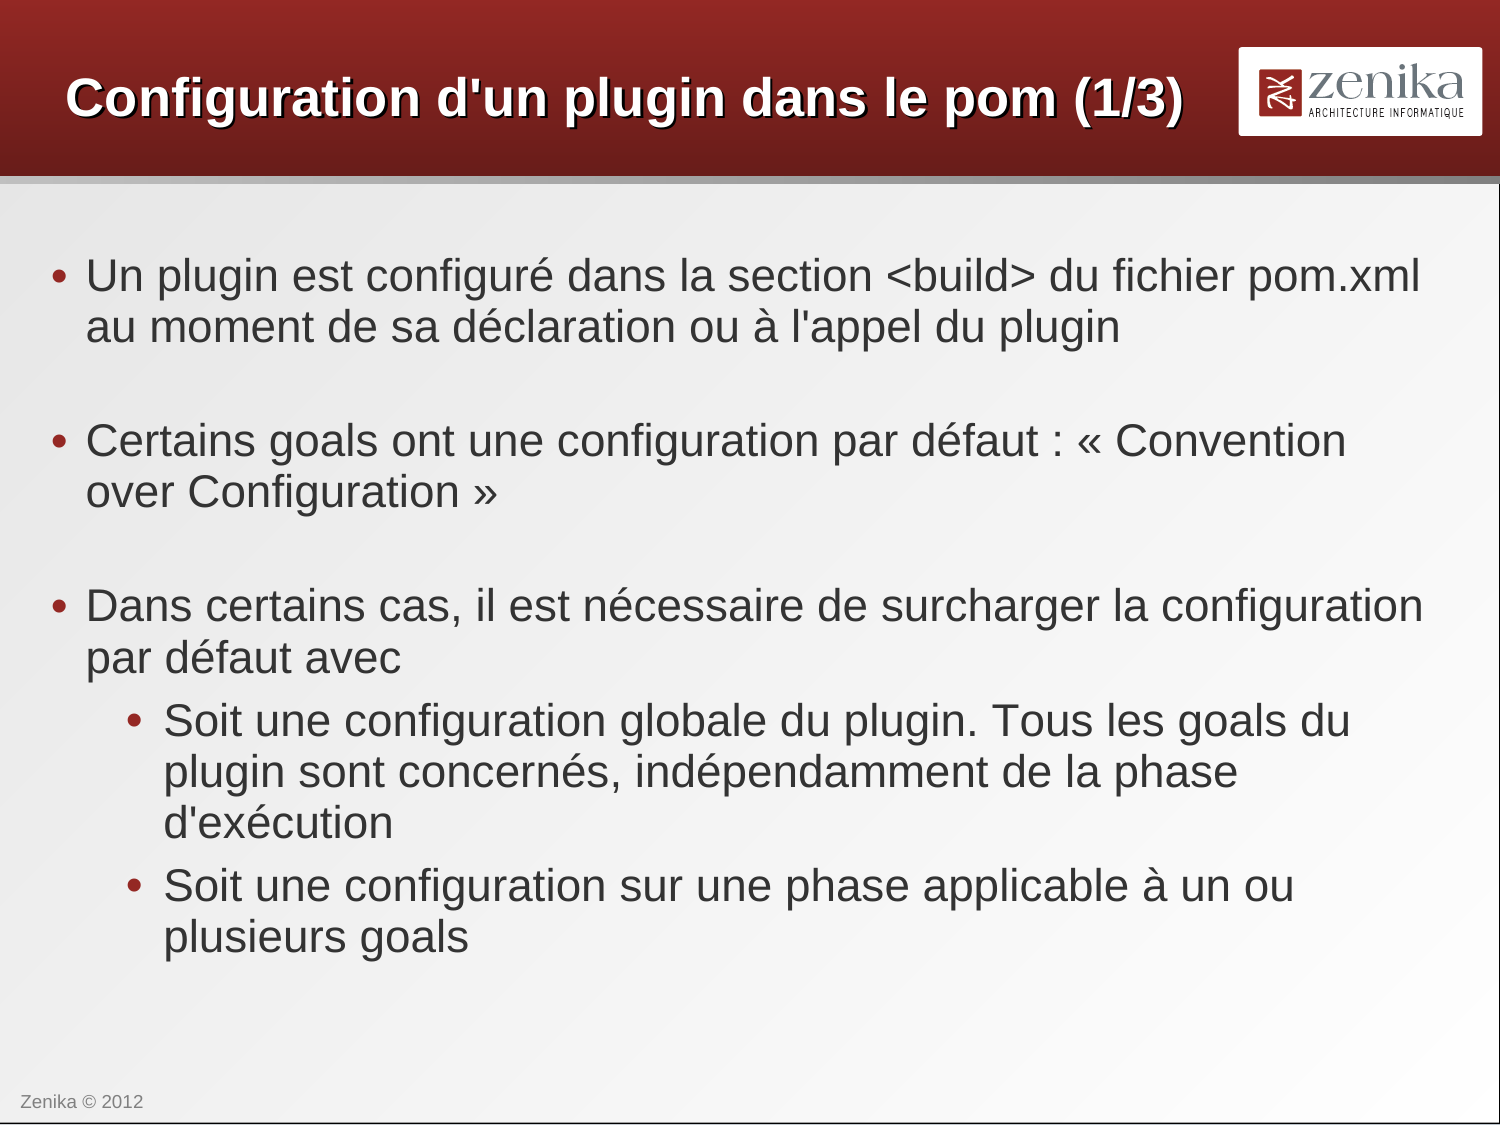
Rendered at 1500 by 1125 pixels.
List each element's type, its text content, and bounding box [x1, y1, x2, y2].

title Configuration d'un plugin dans le pom (1/3) [50, 15, 1206, 180]
picture [1257, 58, 1464, 125]
list Un plugin est configuré dans la section <build> du fichier pom.xml au moment de sa déclaration ou à l'appel du plugin Certains goals ont une configuration par défaut : « Convention over Configuration » Dans certains cas, il est nécessaire de surcharger la configuration par défaut avec Soit une configuration globale du plugin. Tous les goals du plugin sont concernés, indépendamment de la phase d'exécution Soit une configuration sur une phase applicable à un ou plusieurs goals [50, 249, 1435, 1079]
